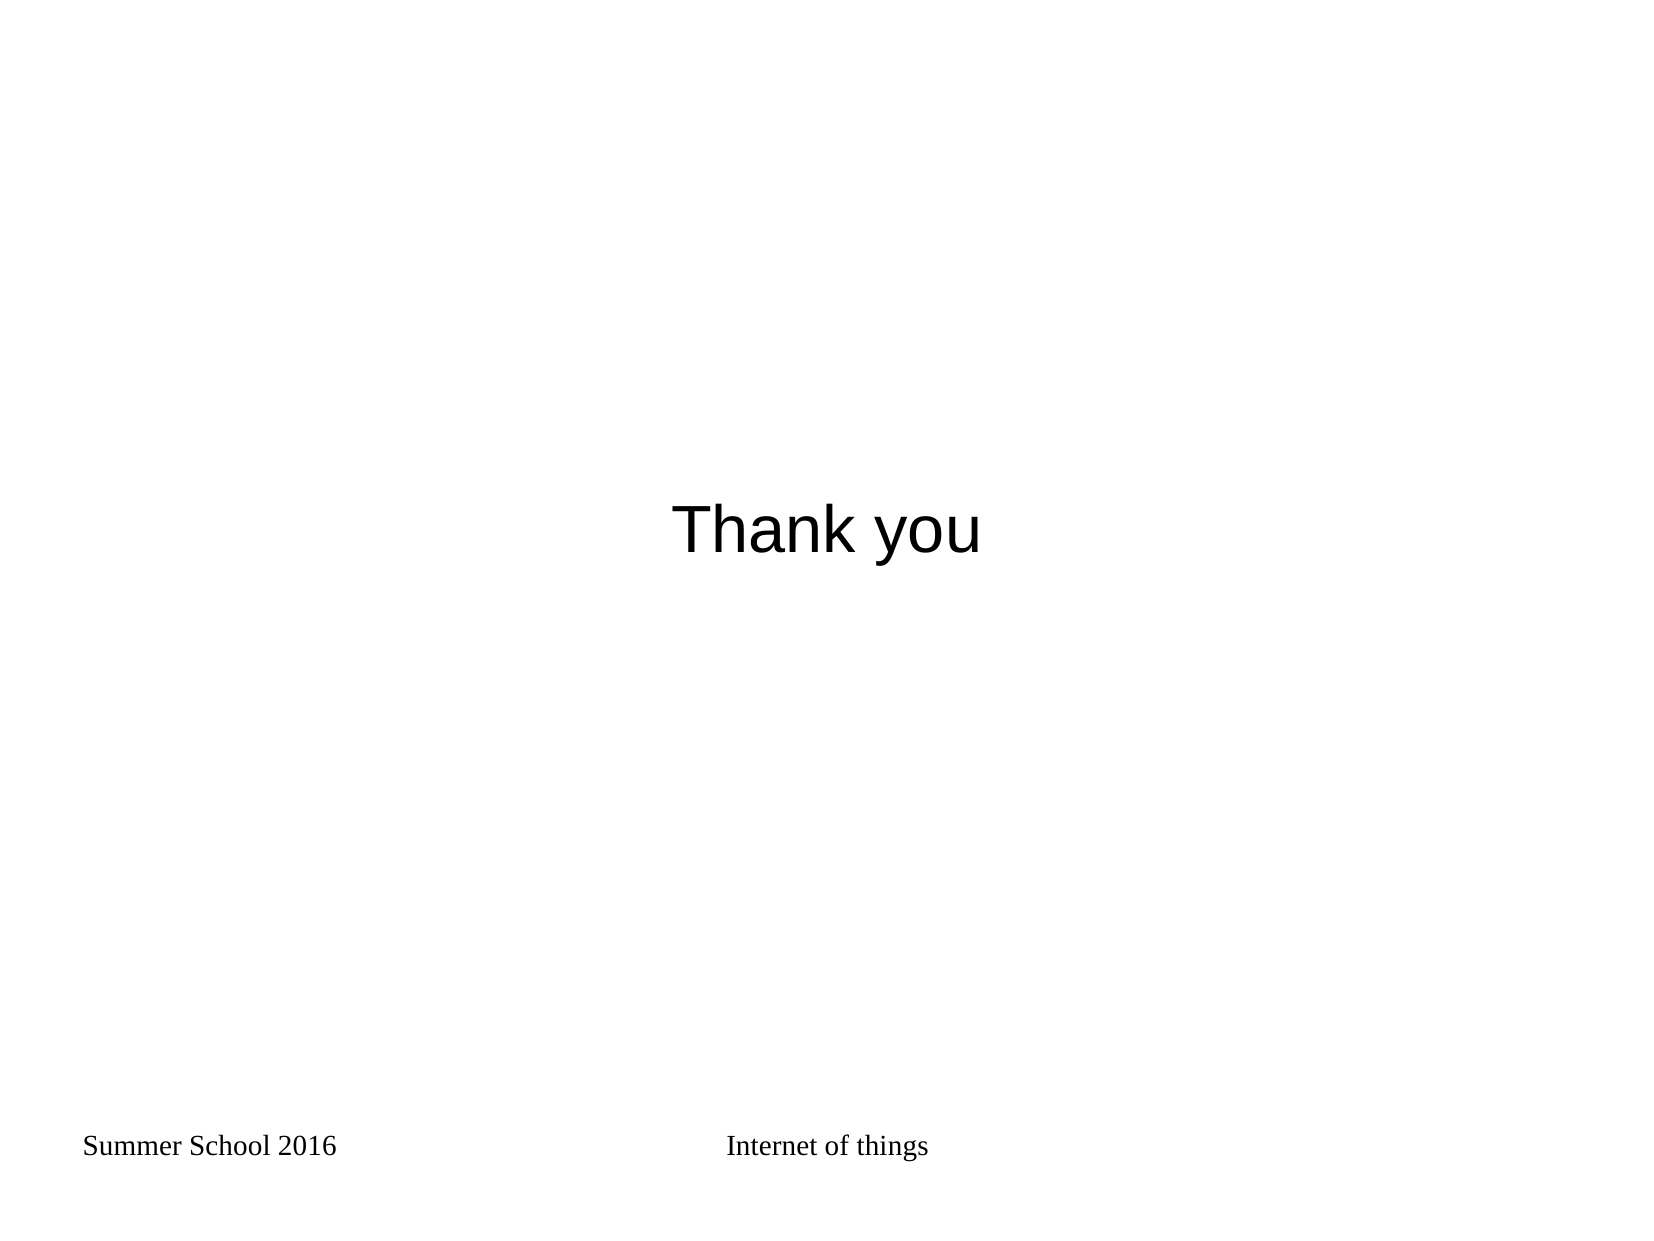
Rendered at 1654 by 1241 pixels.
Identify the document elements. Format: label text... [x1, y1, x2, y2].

subtitle Thank you [82, 49, 1571, 1010]
